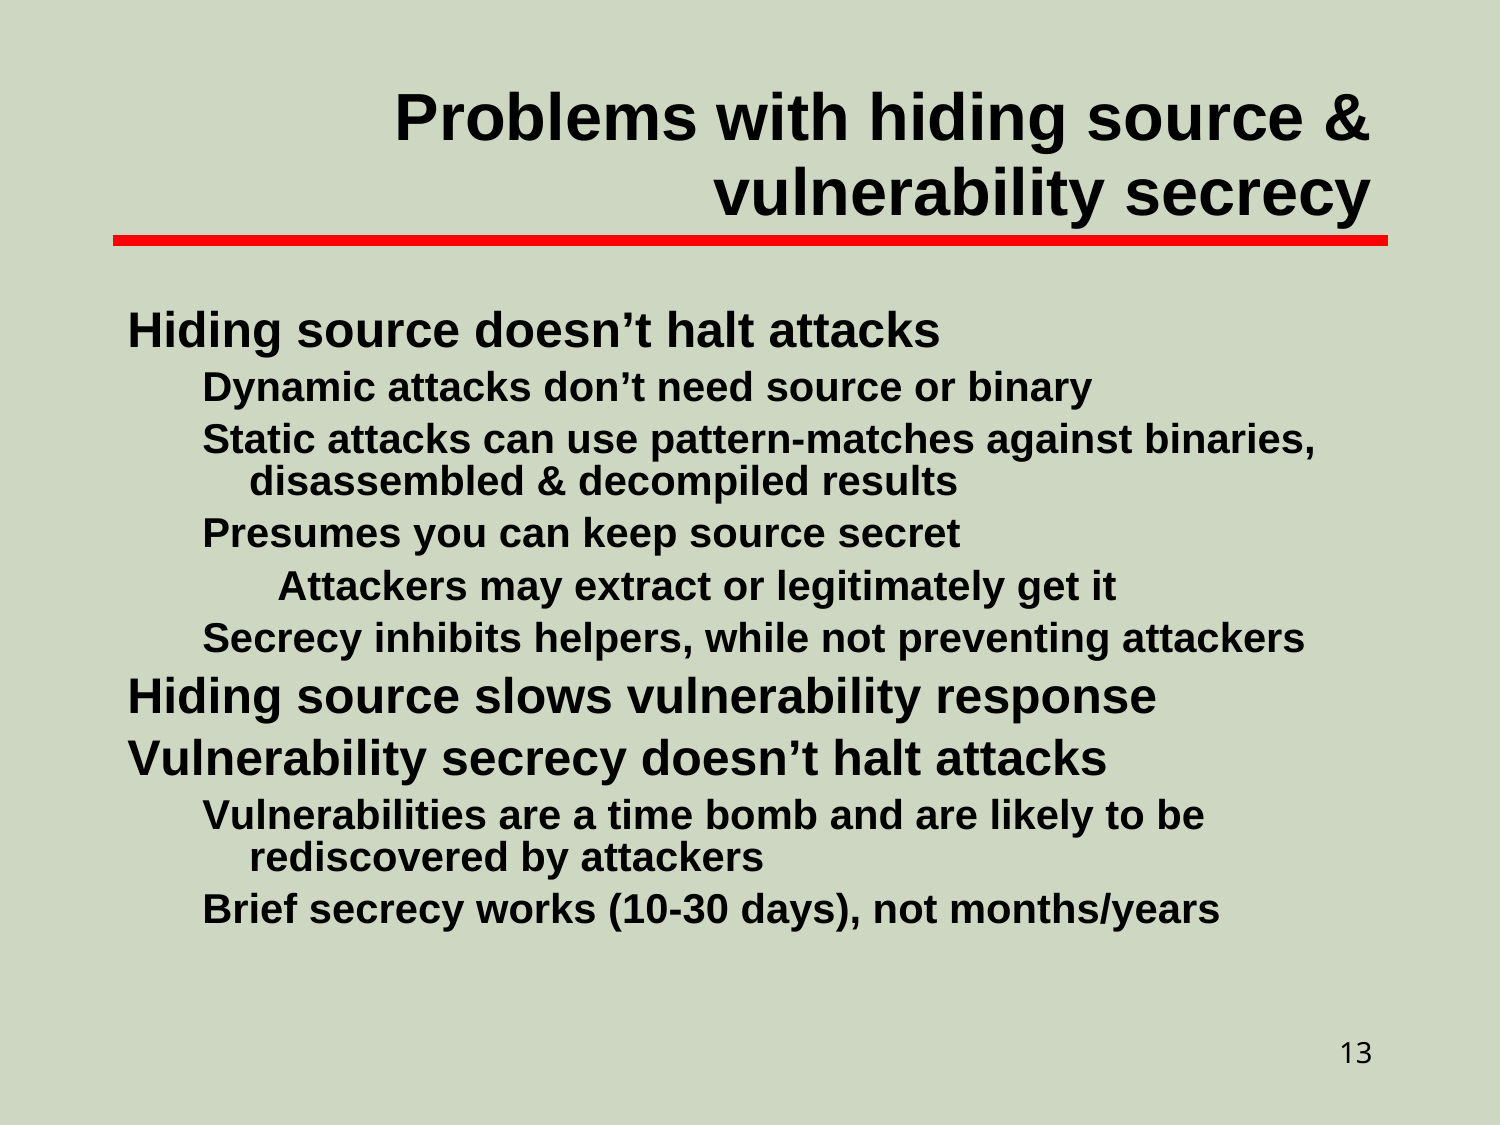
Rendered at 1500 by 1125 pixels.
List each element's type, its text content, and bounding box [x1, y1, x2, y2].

list Hiding source doesn’t halt attacks Dynamic attacks don’t need source or binary Static attacks can use pattern-matches against binaries, disassembled & decompiled results Presumes you can keep source secret Attackers may extract or legitimately get it Secrecy inhibits helpers, while not preventing attackers Hiding source slows vulnerability response Vulnerability secrecy doesn’t halt attacks Vulnerabilities are a time bomb and are likely to be rediscovered by attackers Brief secrecy works (10-30 days), not months/years [112, 299, 1388, 1000]
title Problems with hiding source & vulnerability secrecy [337, 72, 1388, 238]
